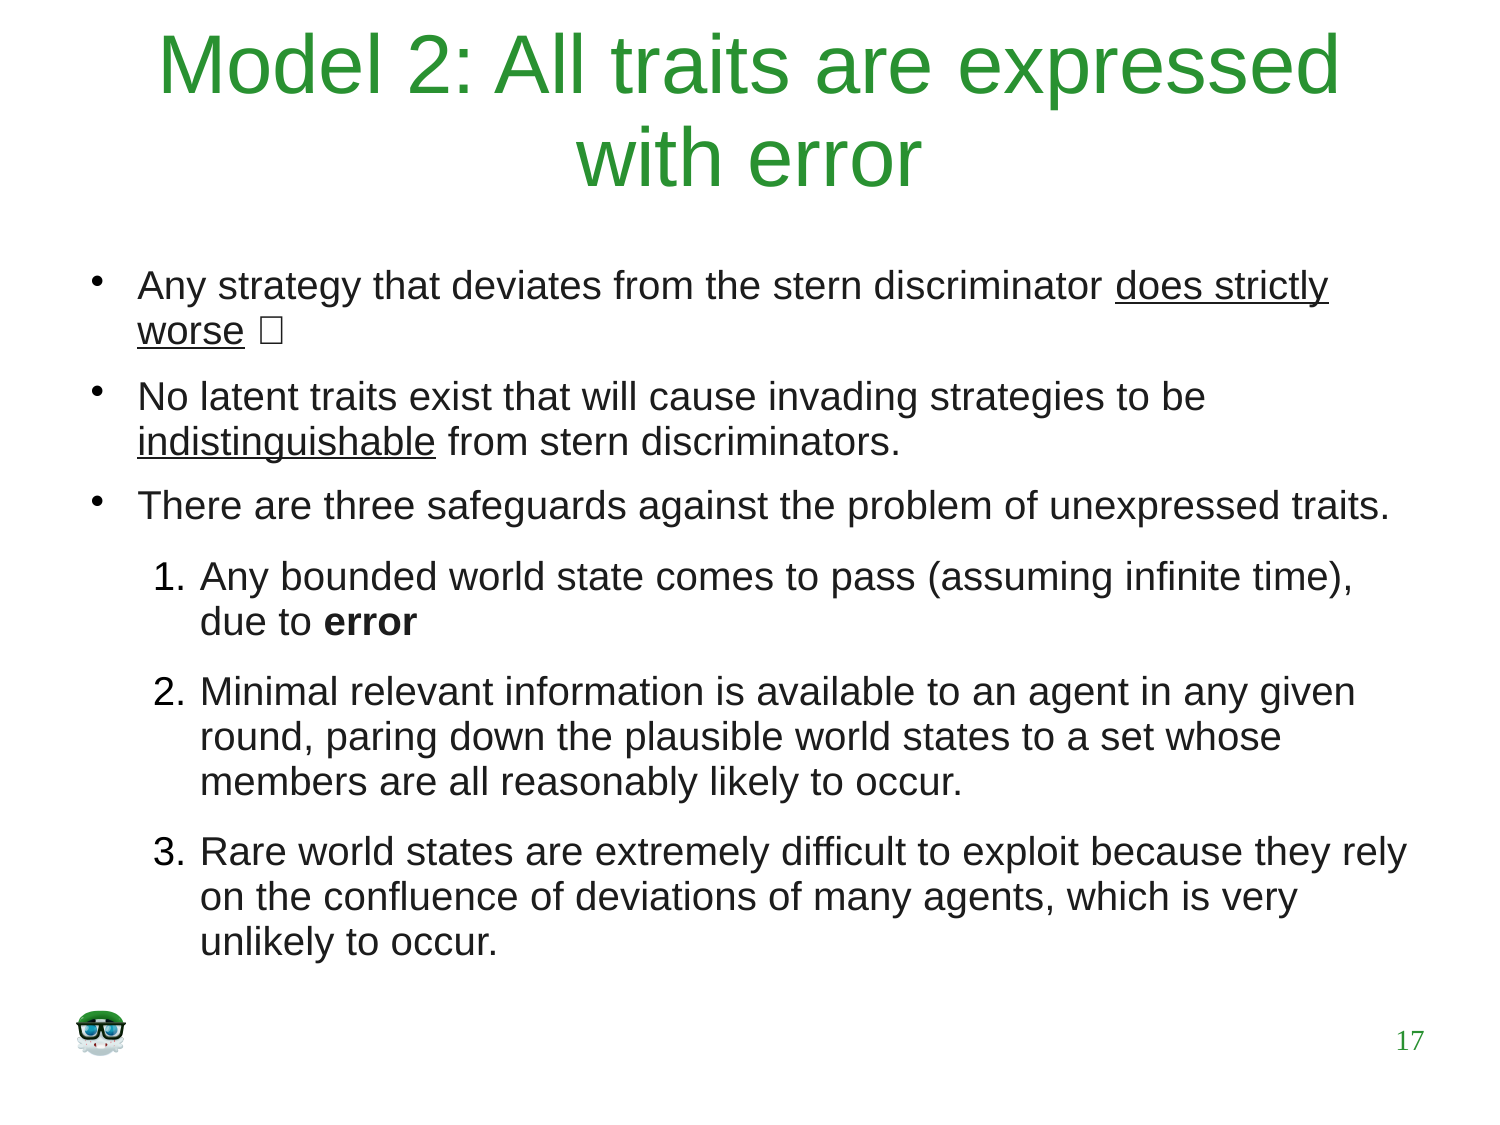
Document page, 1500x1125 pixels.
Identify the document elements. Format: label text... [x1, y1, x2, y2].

title Model 2: All traits are expressed with error [75, 17, 1425, 205]
picture [75, 1008, 127, 1060]
list Any strategy that deviates from the stern discriminator does strictly worse ✅ No latent traits exist that will cause invading strategies to be indistinguishable from stern discriminators. There are three safeguards against the problem of unexpressed traits. Any bounded world state comes to pass (assuming infinite time), due to error Minimal relevant information is available to an agent in any given round, paring down the plausible world states to a set whose members are all reasonably likely to occur. Rare world states are extremely difficult to exploit because they rely on the confluence of deviations of many agents, which is very unlikely to occur. [75, 263, 1425, 975]
